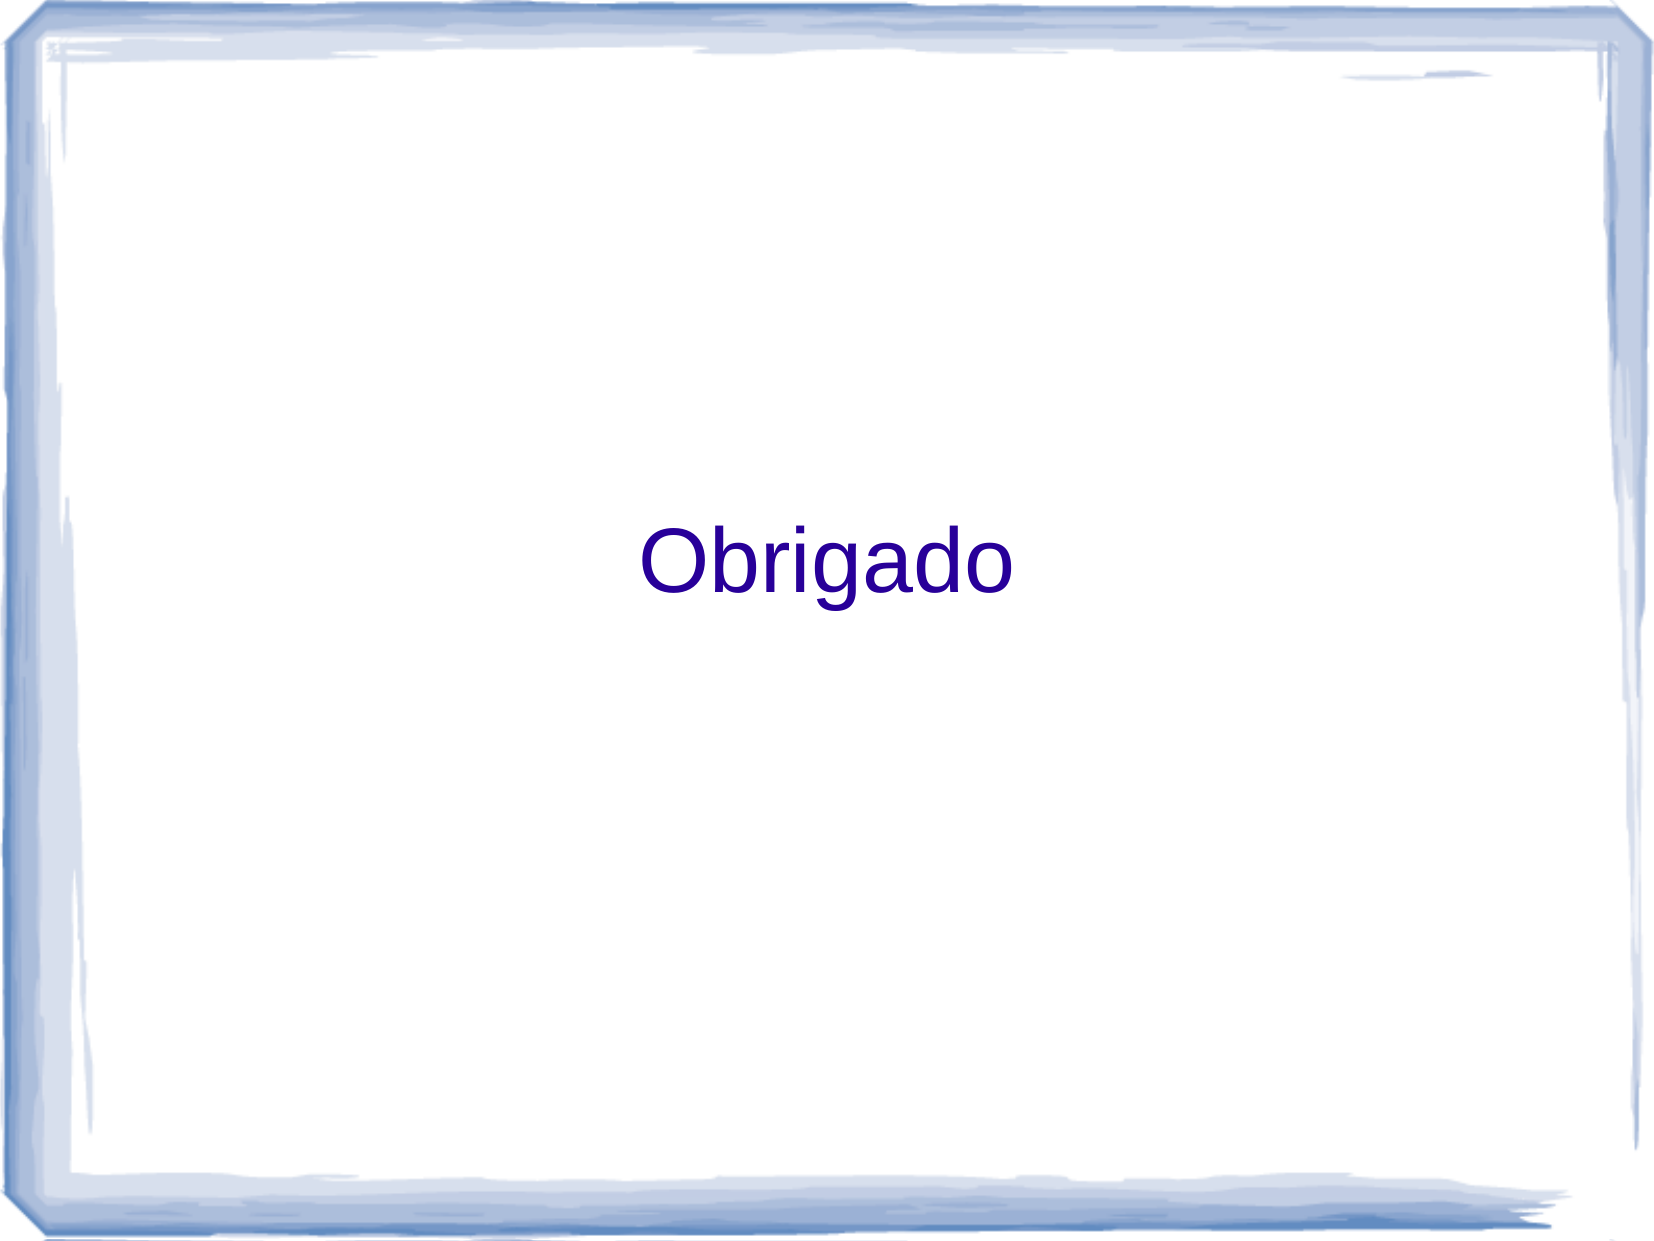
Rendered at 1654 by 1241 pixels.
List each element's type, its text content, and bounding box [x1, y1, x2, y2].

title Obrigado [82, 456, 1571, 664]
picture [0, 0, 1654, 1241]
